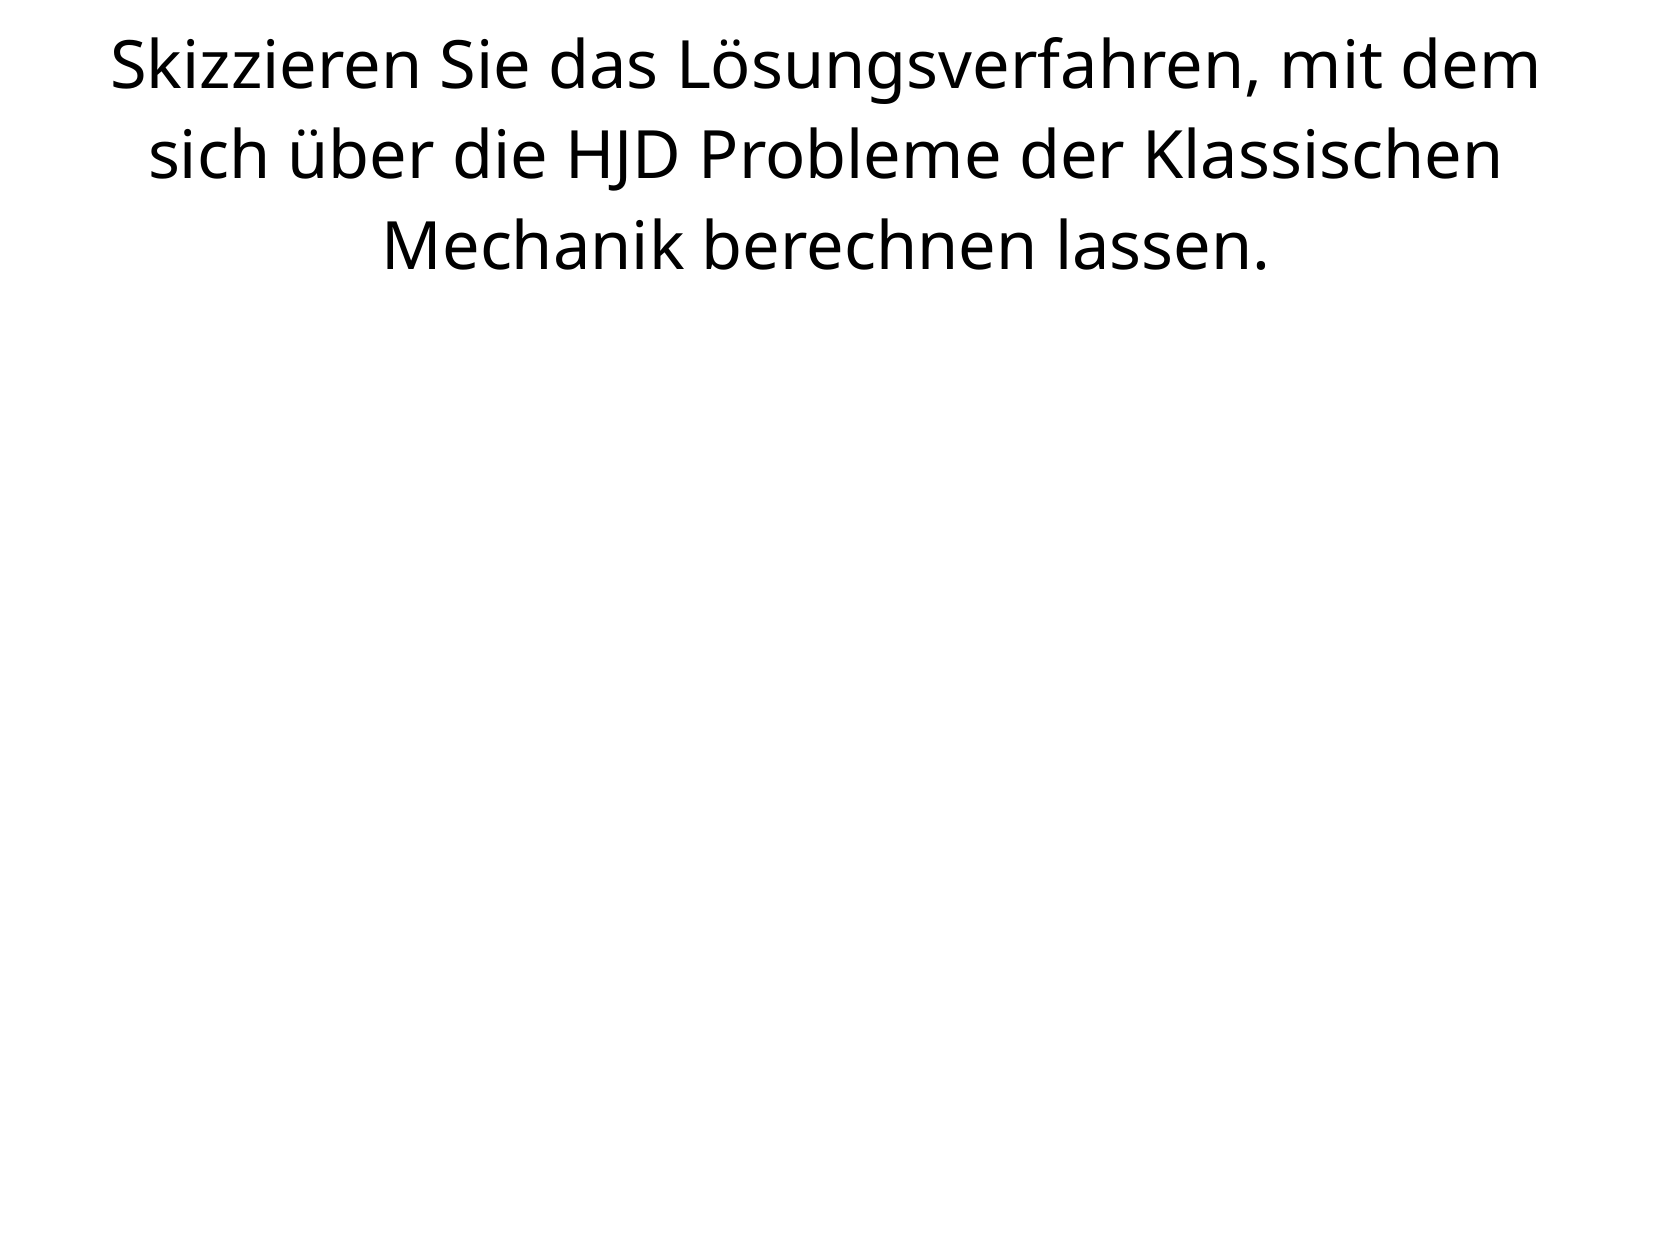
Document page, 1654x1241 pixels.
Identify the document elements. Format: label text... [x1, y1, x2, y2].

title Skizzieren Sie das Lösungsverfahren, mit dem sich über die HJD Probleme der Klassischen Mechanik berechnen lassen. [82, 20, 1571, 286]
